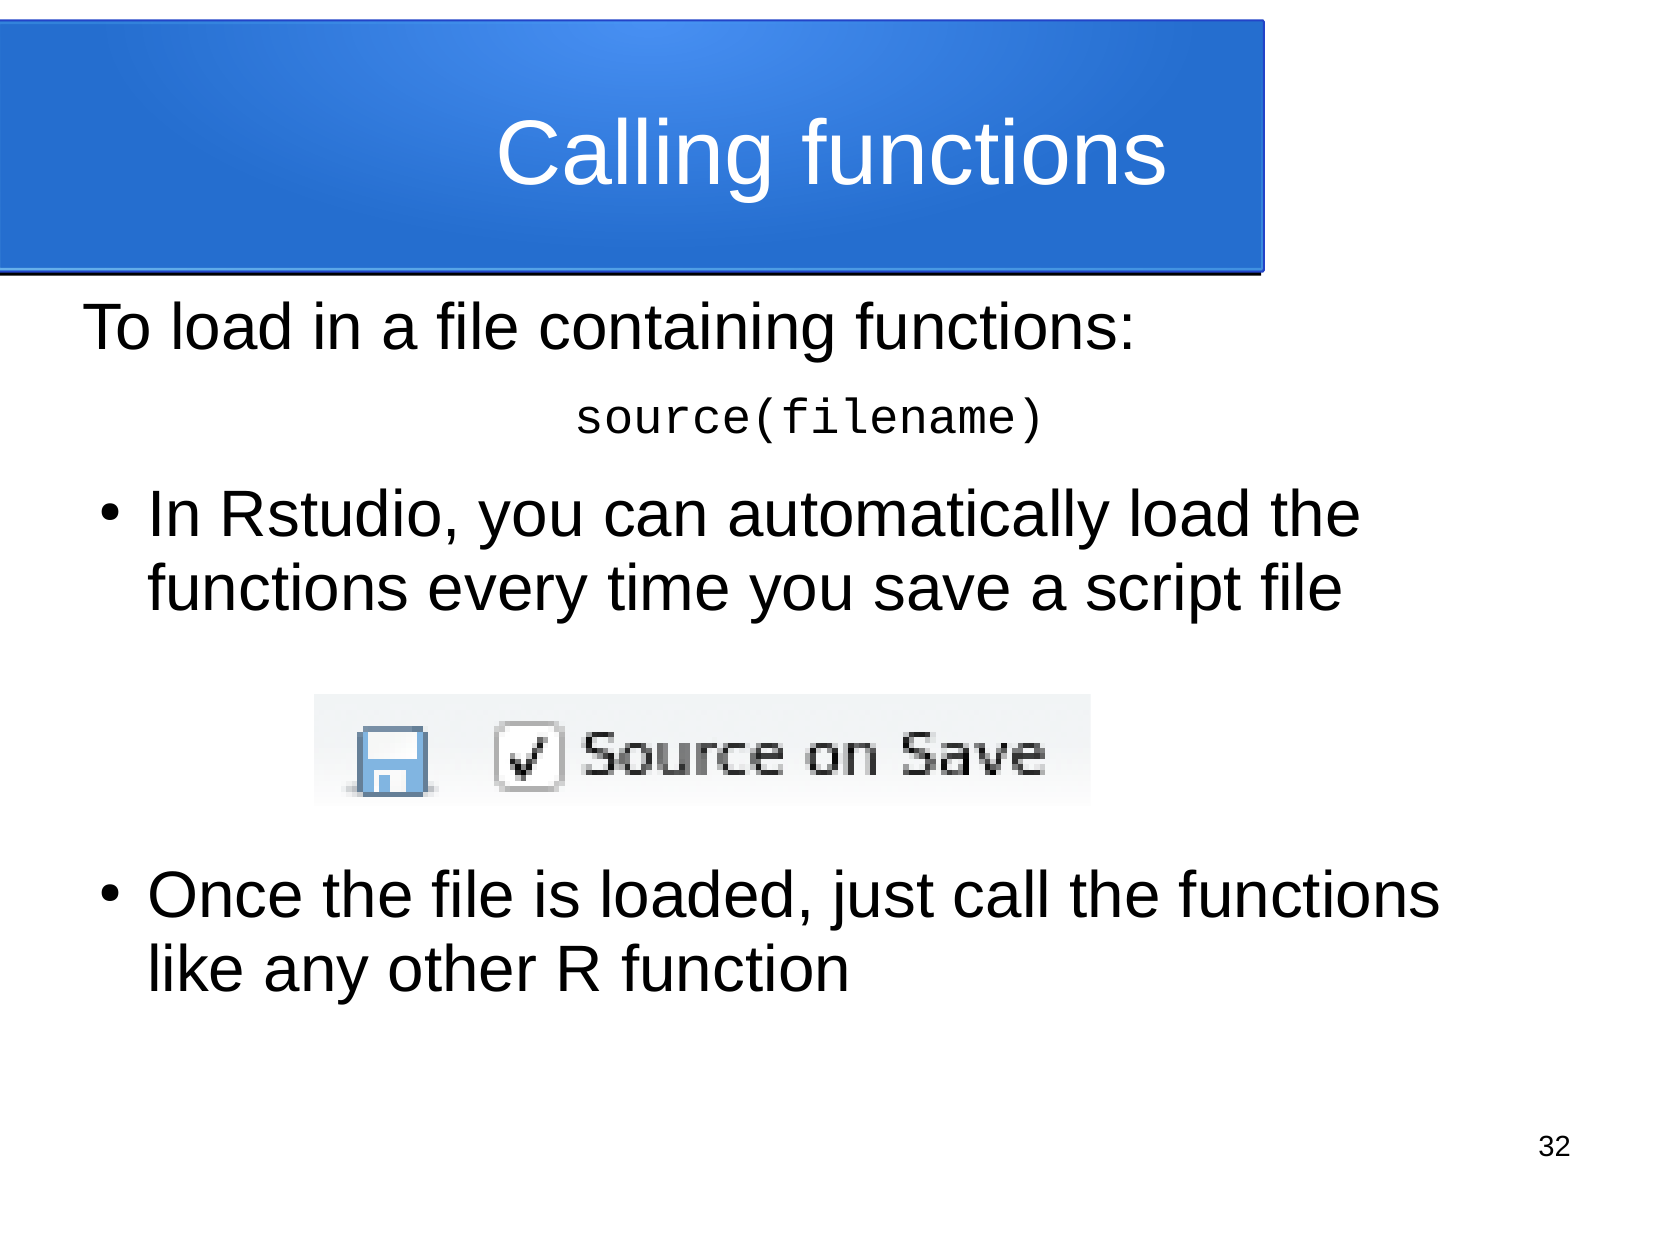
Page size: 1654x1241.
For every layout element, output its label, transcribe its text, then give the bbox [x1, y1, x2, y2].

picture [314, 694, 1091, 806]
title Calling functions [82, 49, 1583, 257]
list To load in a file containing functions: source(filename) In Rstudio, you can automatically load the functions every time you save a script file Once the file is loaded, just call the functions like any other R function [82, 290, 1538, 1010]
